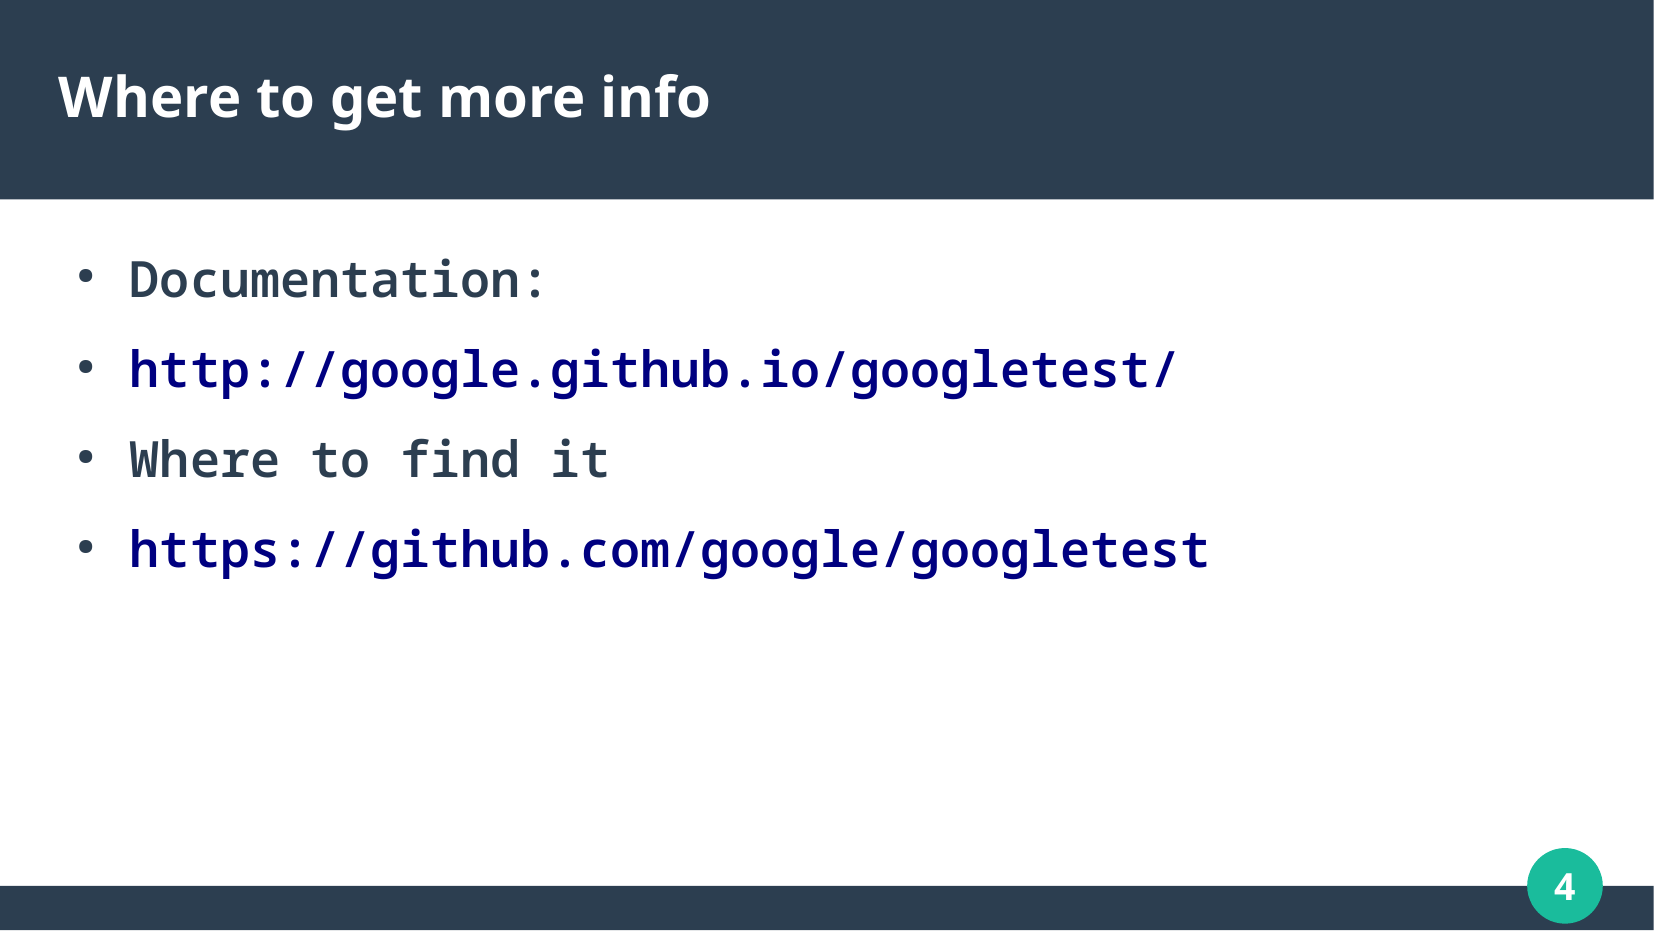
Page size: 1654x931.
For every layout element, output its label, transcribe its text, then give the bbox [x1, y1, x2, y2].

list Documentation: http://google.github.io/googletest/ Where to find it https://github.com/google/googletest [59, 243, 1595, 864]
title Where to get more info [59, 37, 1595, 155]
